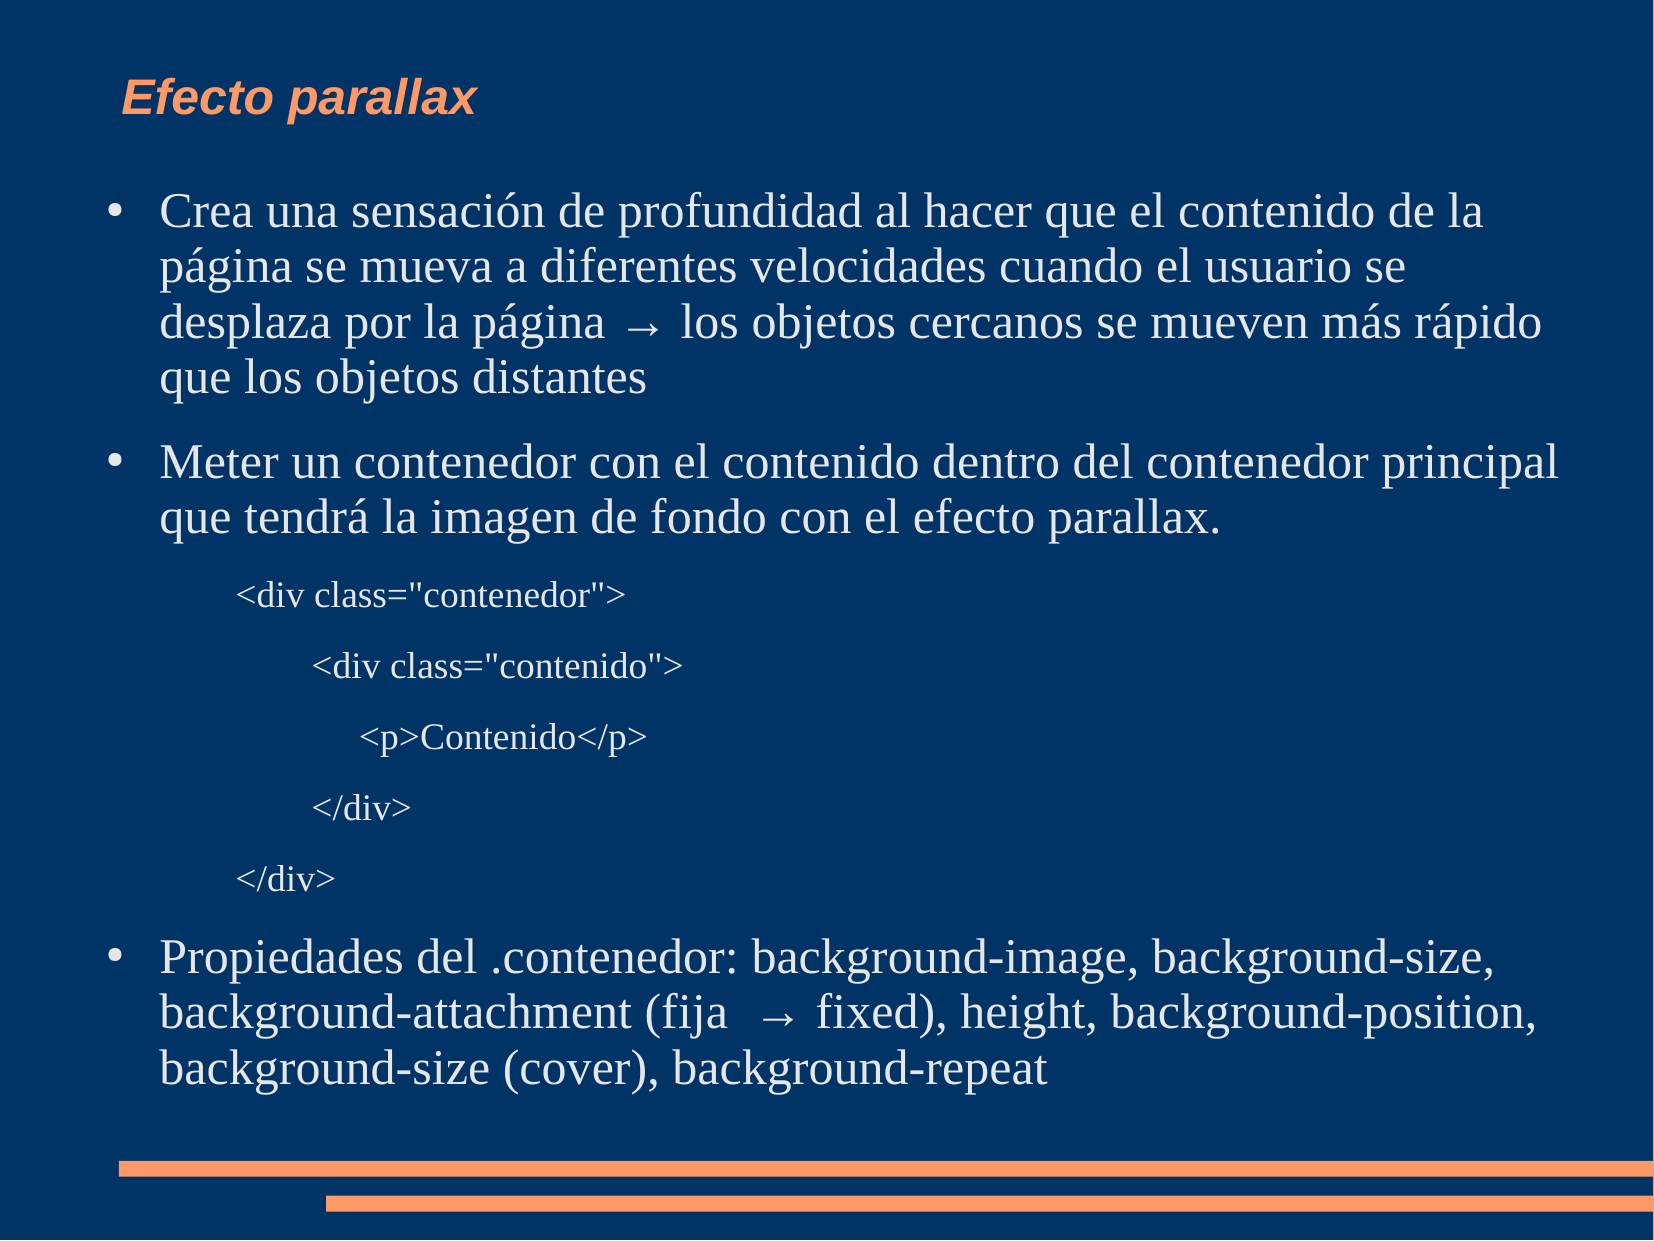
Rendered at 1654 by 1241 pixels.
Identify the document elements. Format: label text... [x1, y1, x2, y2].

title Efecto parallax [121, 46, 1534, 148]
list Crea una sensación de profundidad al hacer que el contenido de la página se mueva a diferentes velocidades cuando el usuario se desplaza por la página → los objetos cercanos se mueven más rápido que los objetos distantes Meter un contenedor con el contenido dentro del contenedor principal que tendrá la imagen de fondo con el efecto parallax. <div class="contenedor"> <div class="contenido"> <p>Contenido</p> </div> </div> Propiedades del .contenedor: background-image, background-size, background-attachment (fija → fixed), height, background-position, background-size (cover), background-repeat [88, 183, 1591, 1128]
